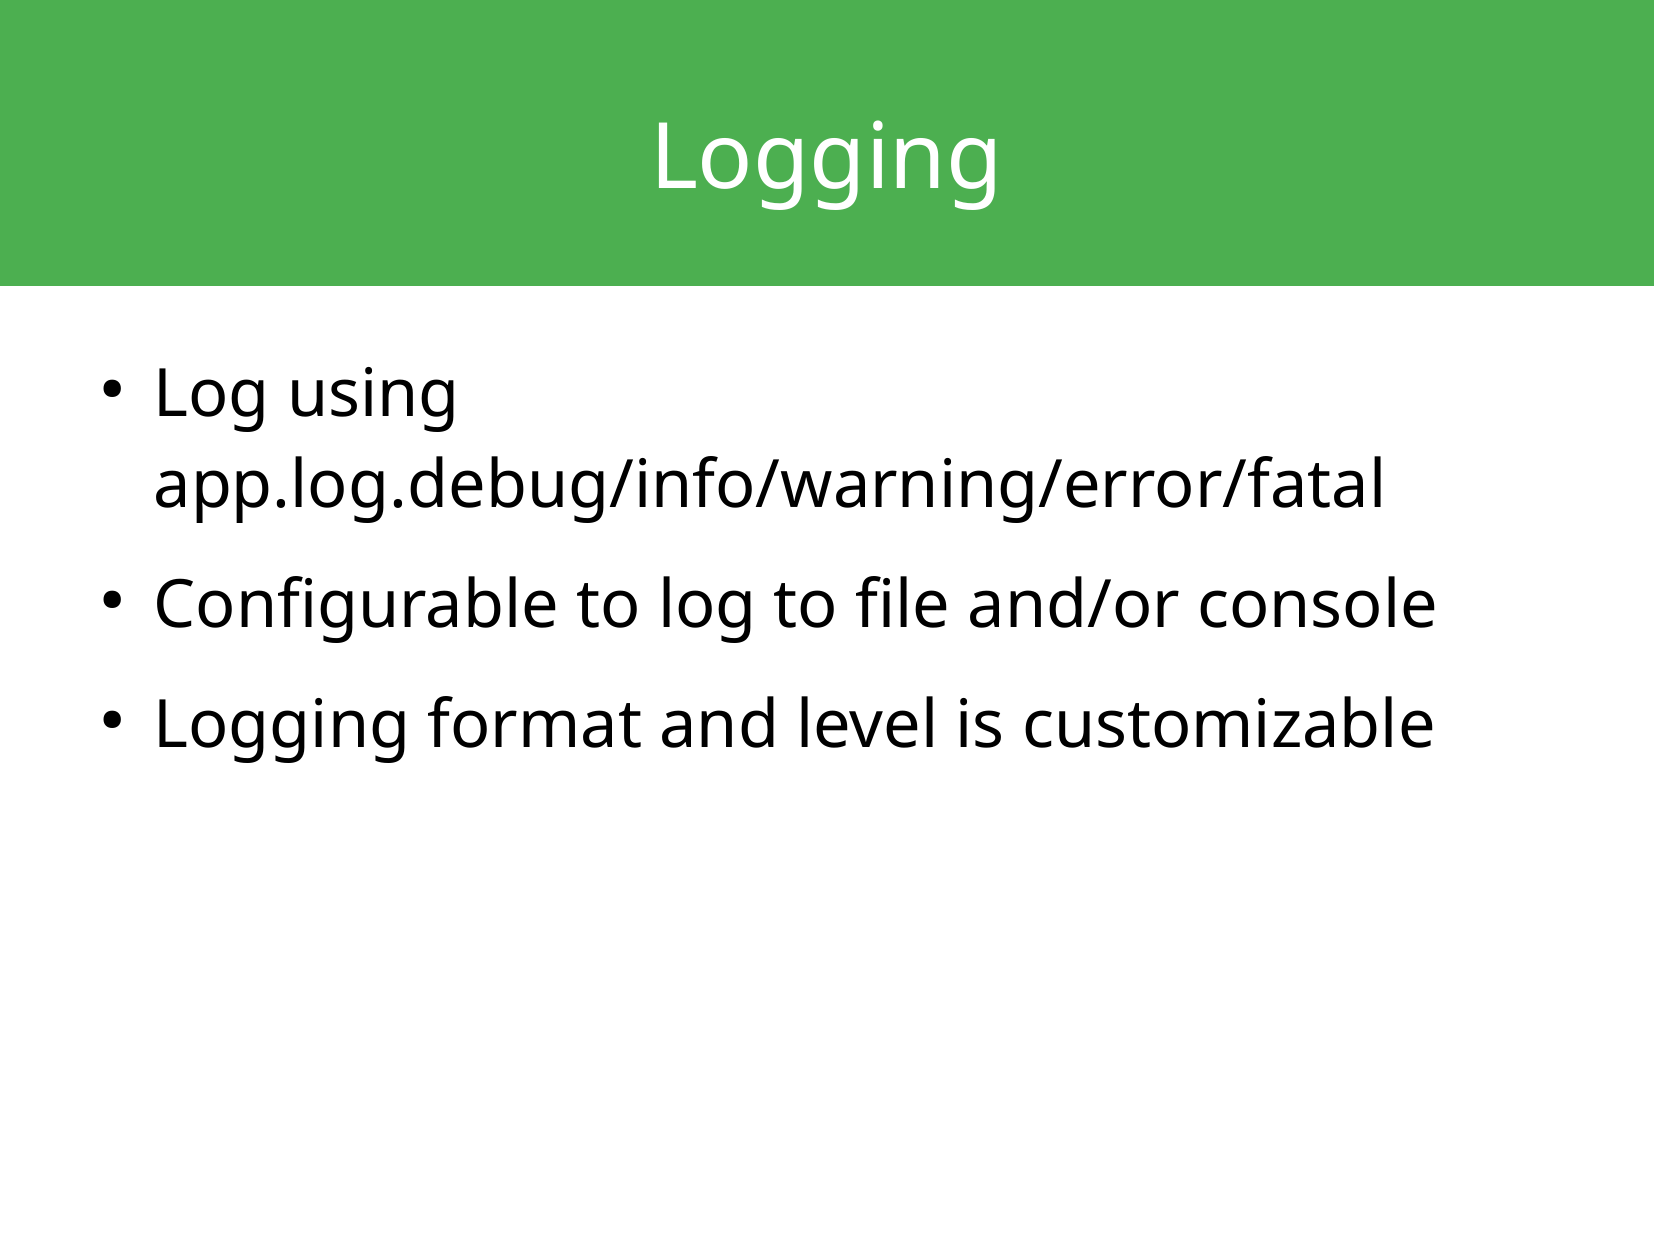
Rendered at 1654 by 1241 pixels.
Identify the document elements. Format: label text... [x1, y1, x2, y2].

list Log using app.log.debug/info/warning/error/fatal Configurable to log to file and/or console Logging format and level is customizable [82, 345, 1571, 1201]
title Logging [82, 49, 1571, 257]
